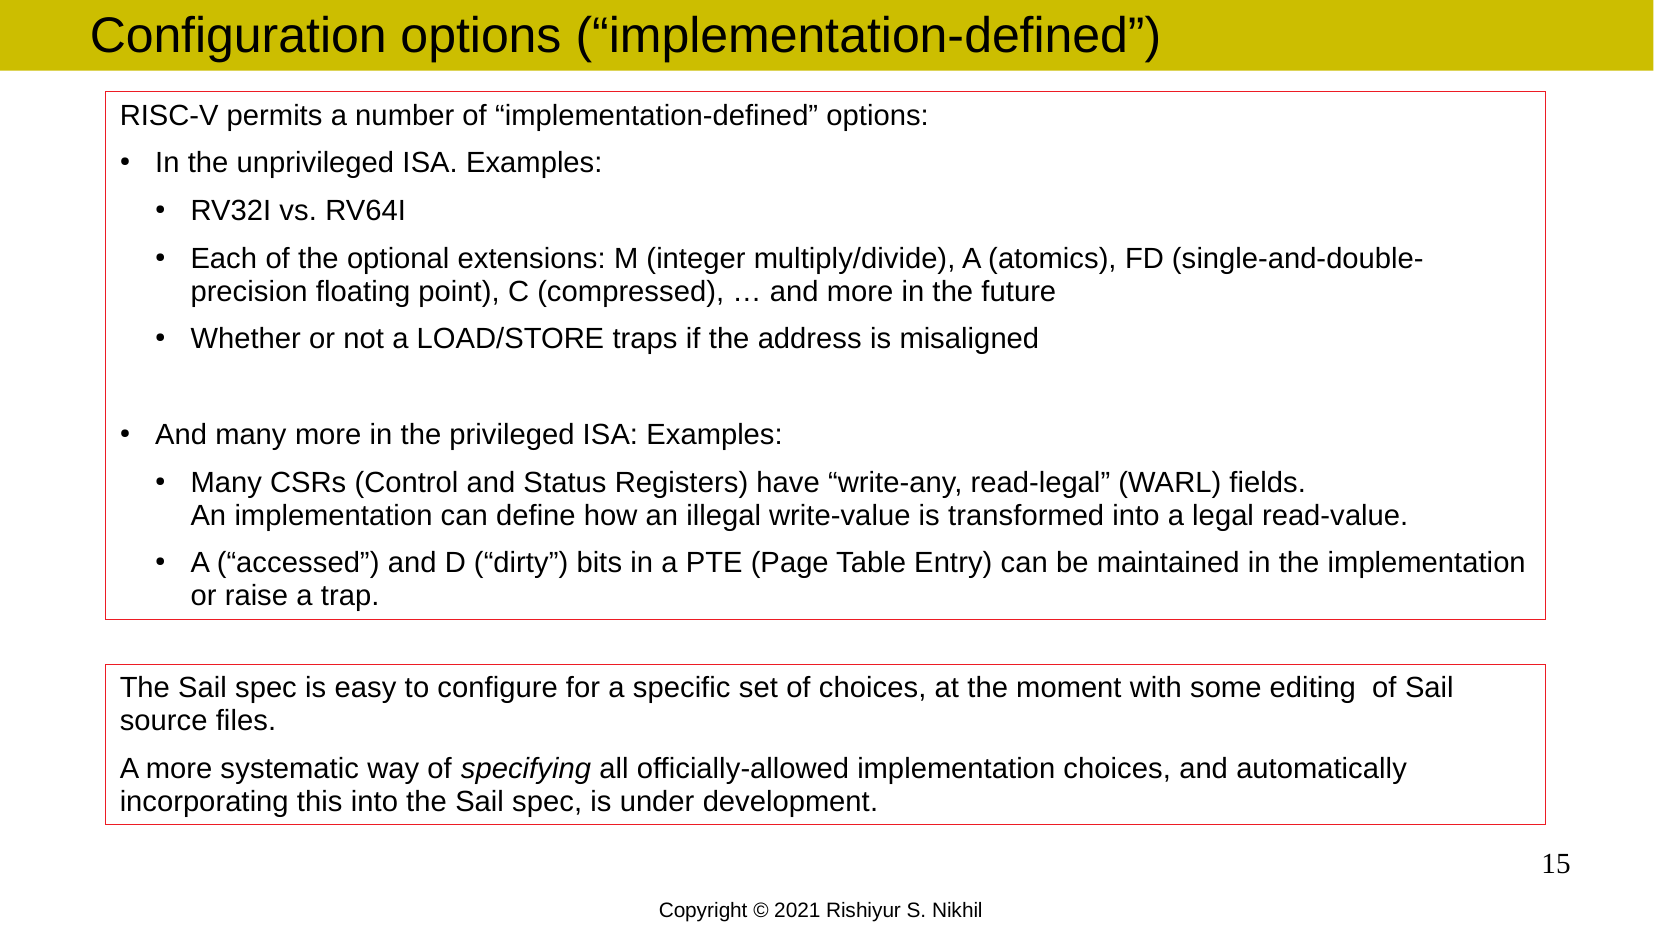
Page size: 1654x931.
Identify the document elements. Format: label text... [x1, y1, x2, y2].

text_box Configuration options (“implementation-defined”) [0, 0, 1654, 71]
text_box RISC-V permits a number of “implementation-defined” options: In the unprivileged ISA. Examples: RV32I vs. RV64I Each of the optional extensions: M (integer multiply/divide), A (atomics), FD (single-and-double-precision floating point), C (compressed), … and more in the future Whether or not a LOAD/STORE traps if the address is misaligned And many more in the privileged ISA: Examples: Many CSRs (Control and Status Registers) have “write-any, read-legal” (WARL) fields. An implementation can define how an illegal write-value is transformed into a legal read-value. A (“accessed”) and D (“dirty”) bits in a PTE (Page Table Entry) can be maintained in the implementation or raise a trap. [105, 91, 1546, 620]
text_box The Sail spec is easy to configure for a specific set of choices, at the moment with some editing of Sail source files. A more systematic way of specifying all officially-allowed implementation choices, and automatically incorporating this into the Sail spec, is under development. [105, 664, 1546, 825]
